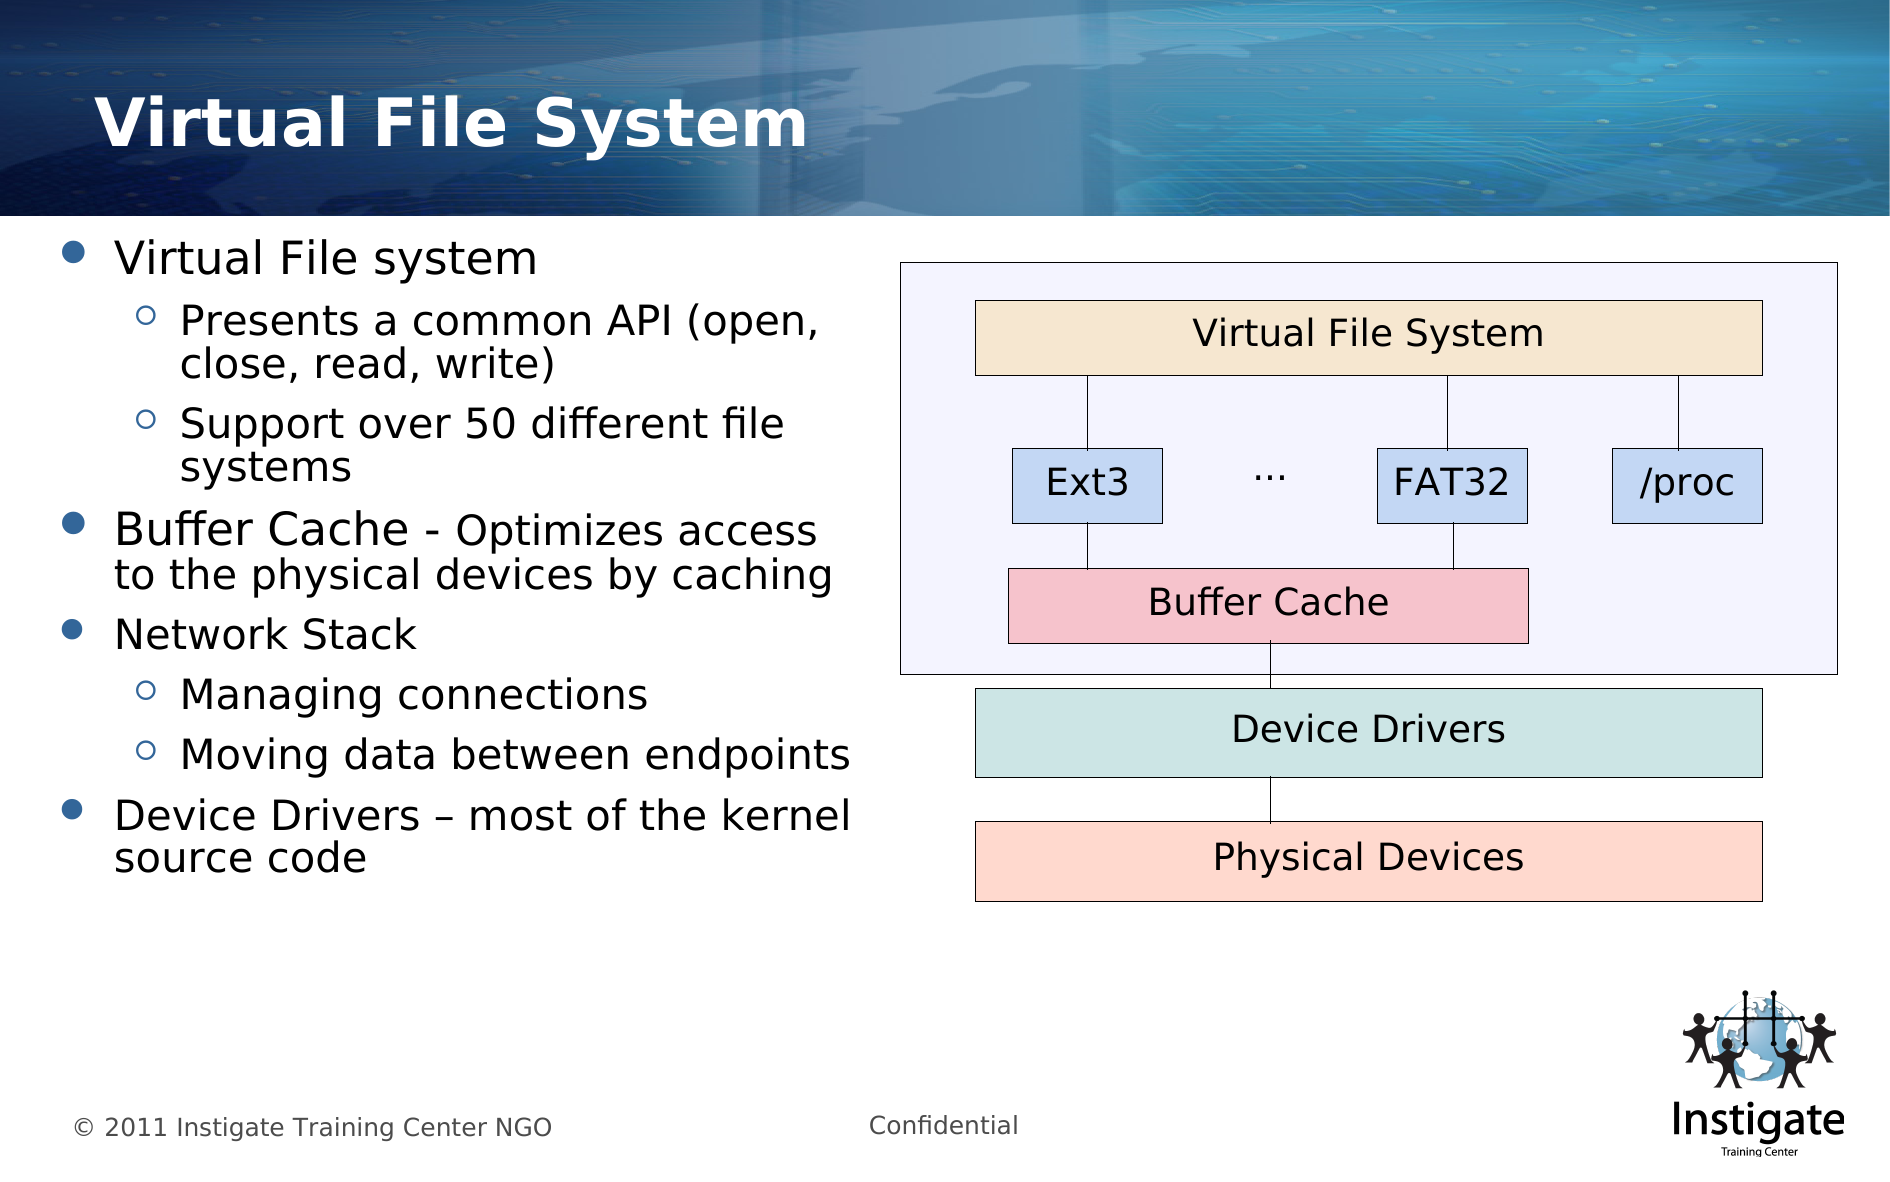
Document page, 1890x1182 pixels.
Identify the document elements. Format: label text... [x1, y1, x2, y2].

text_box Ext3 [1012, 448, 1163, 524]
text_box [1088, 376, 1453, 568]
picture [1674, 990, 1844, 1157]
picture [0, 0, 1890, 216]
text_box Device Drivers [975, 688, 1763, 778]
text_box Virtual File System [975, 300, 1763, 376]
text_box FAT32 [1377, 448, 1528, 524]
text_box Physical Devices [975, 821, 1763, 902]
text_box ... [1237, 448, 1304, 507]
text_box /proc [1612, 448, 1763, 524]
list Virtual File system Presents a common API (open, close, read, write) Support over 50 different file systems Buffer Cache - Optimizes access to the physical devices by caching Network Stack Managing connections Moving data between endpoints Device Drivers – most of the kernel source code [59, 236, 863, 1001]
text_box Buffer Cache [1008, 568, 1529, 644]
text_box [900, 262, 1838, 675]
title Virtual File System [94, 54, 1793, 210]
